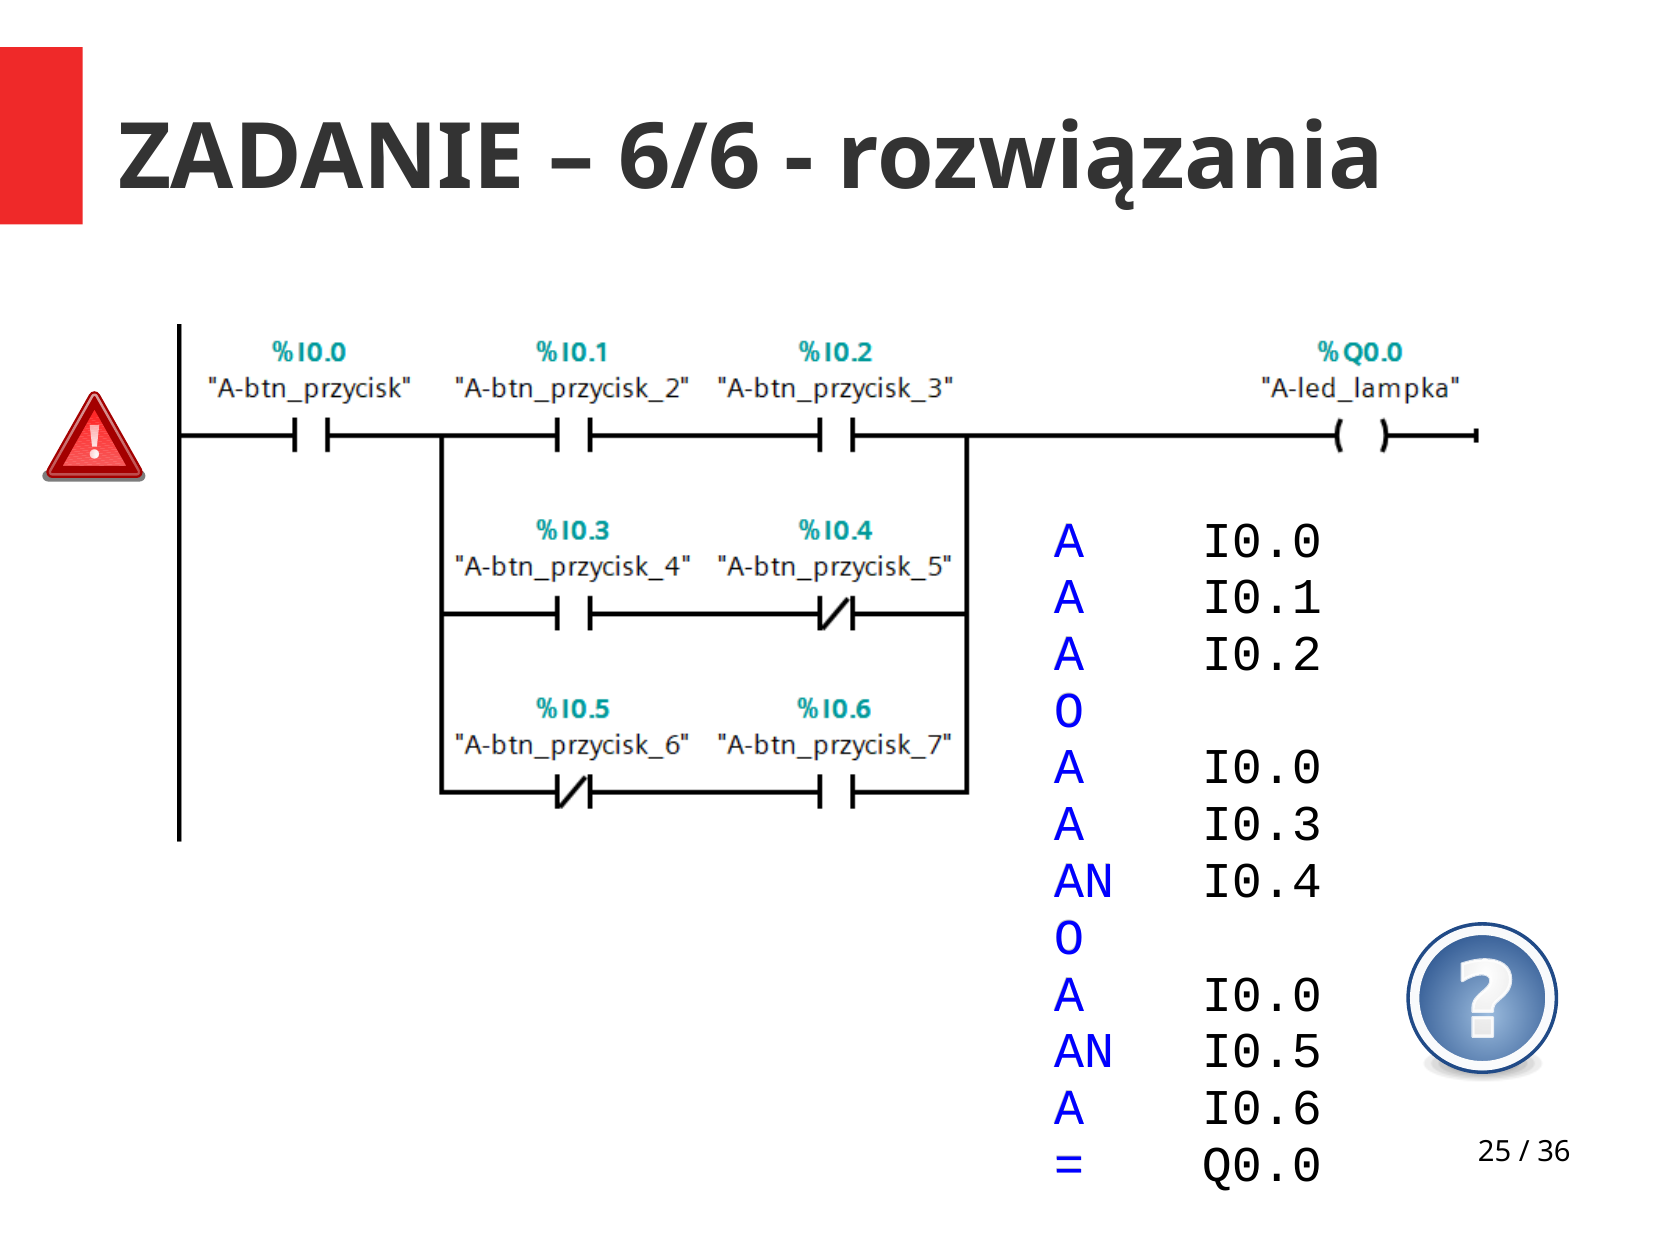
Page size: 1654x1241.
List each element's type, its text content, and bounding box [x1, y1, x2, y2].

title ZADANIE – 6/6 - rozwiązania [118, 49, 1571, 257]
picture [35, 377, 154, 497]
picture [177, 324, 1482, 846]
text_box A I0.0 A I0.1 A I0.2 O A I0.0 A I0.3 AN I0.4 O A I0.0 AN I0.5 A I0.6 = Q0.0 [1039, 507, 1417, 1204]
picture [1417, 909, 1571, 1087]
